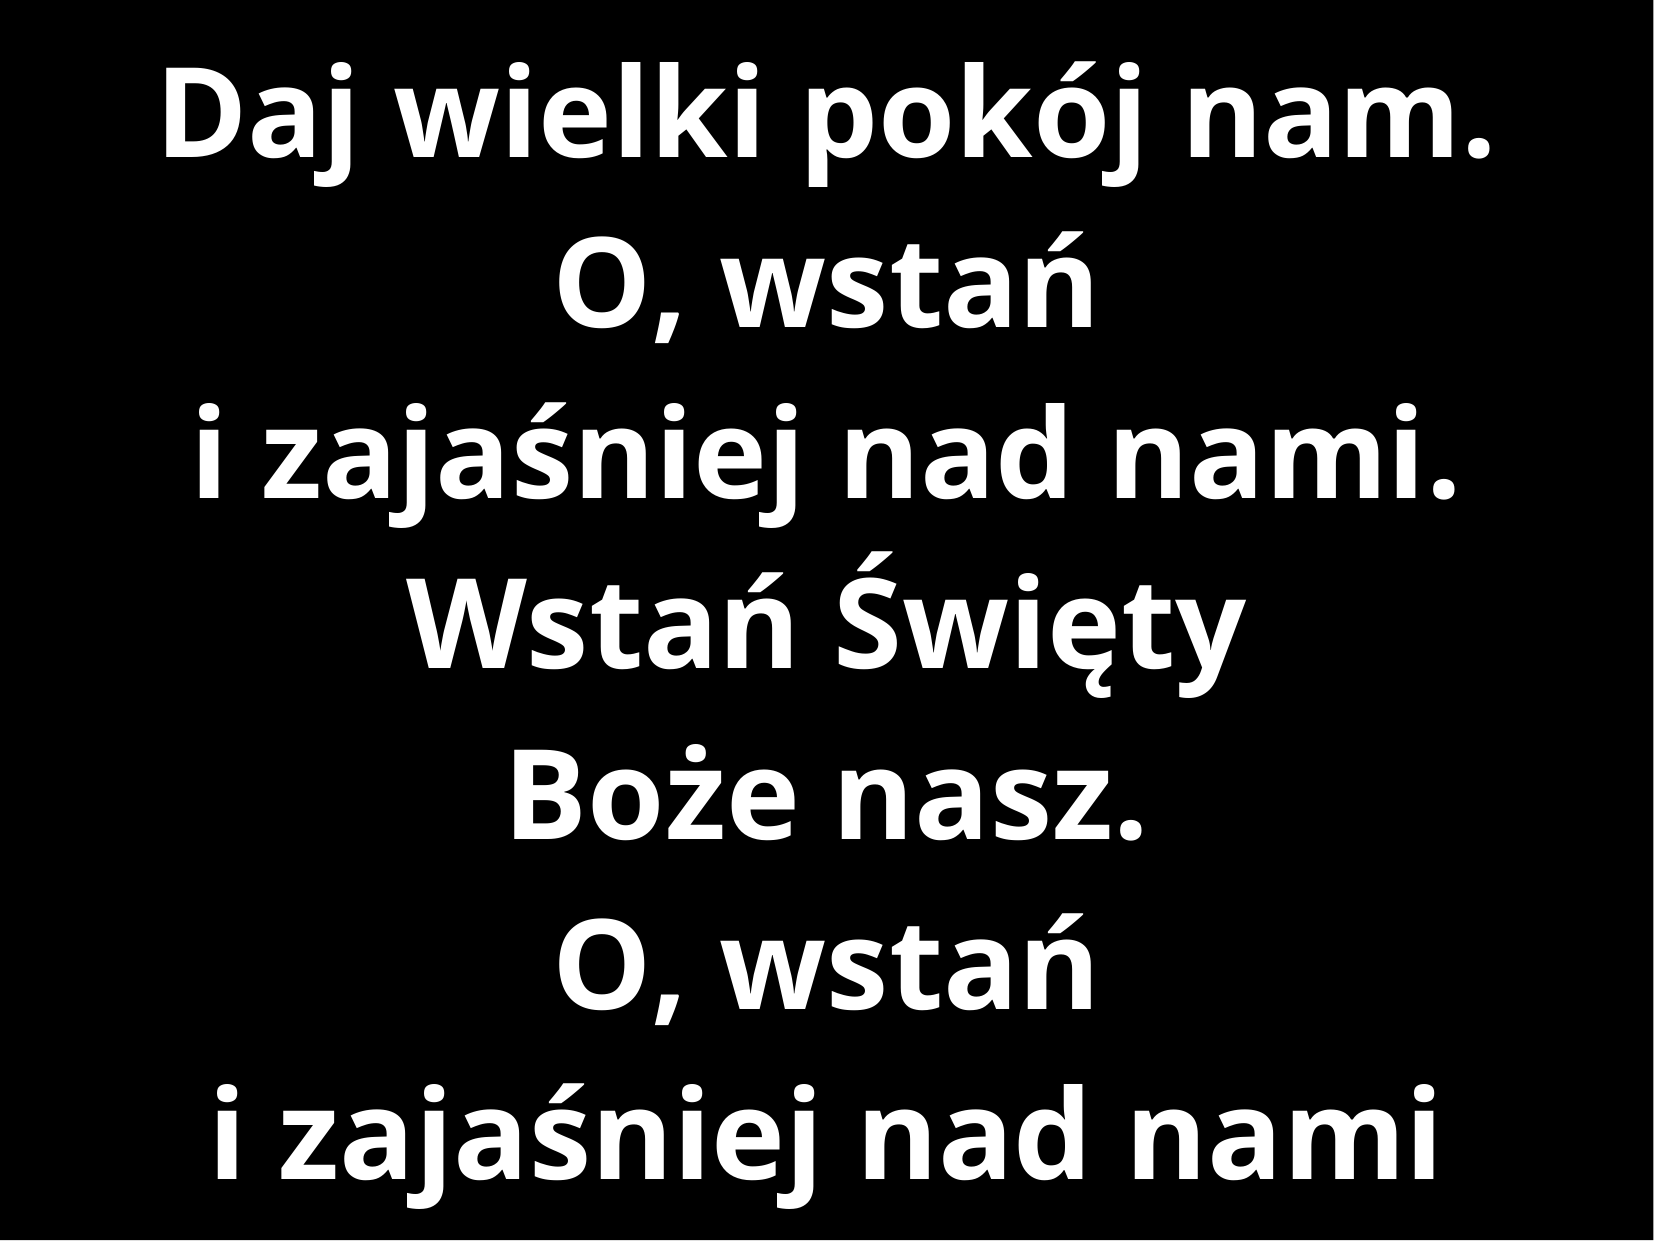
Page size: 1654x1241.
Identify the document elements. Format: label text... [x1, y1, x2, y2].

title Daj wielki pokój nam. O, wstań i zajaśniej nad nami. Wstań Święty Boże nasz. O, wstań i zajaśniej nad nami [0, 0, 1654, 1241]
